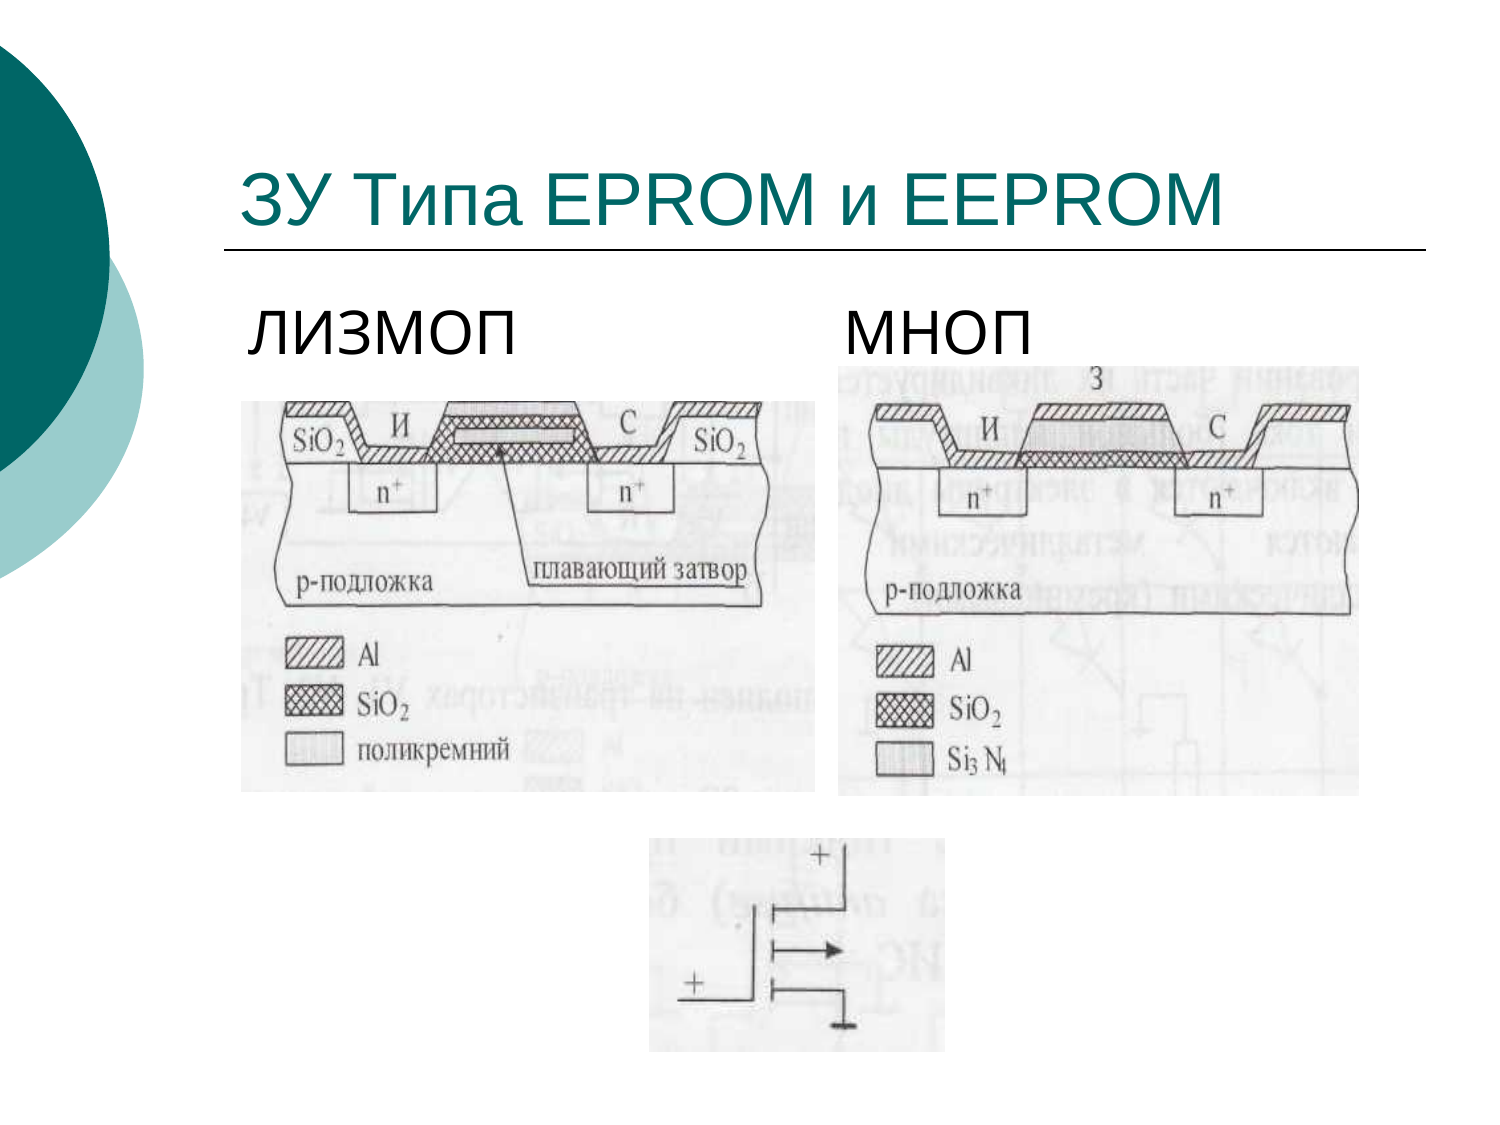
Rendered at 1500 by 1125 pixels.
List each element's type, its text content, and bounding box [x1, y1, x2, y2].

title ЗУ Типа EPROM и EEPROM [224, 60, 1425, 249]
picture [241, 401, 815, 792]
text_box ЛИЗМОП [248, 212, 527, 449]
picture [649, 838, 945, 1052]
subtitle МНОП [843, 249, 1123, 366]
picture [838, 366, 1359, 796]
